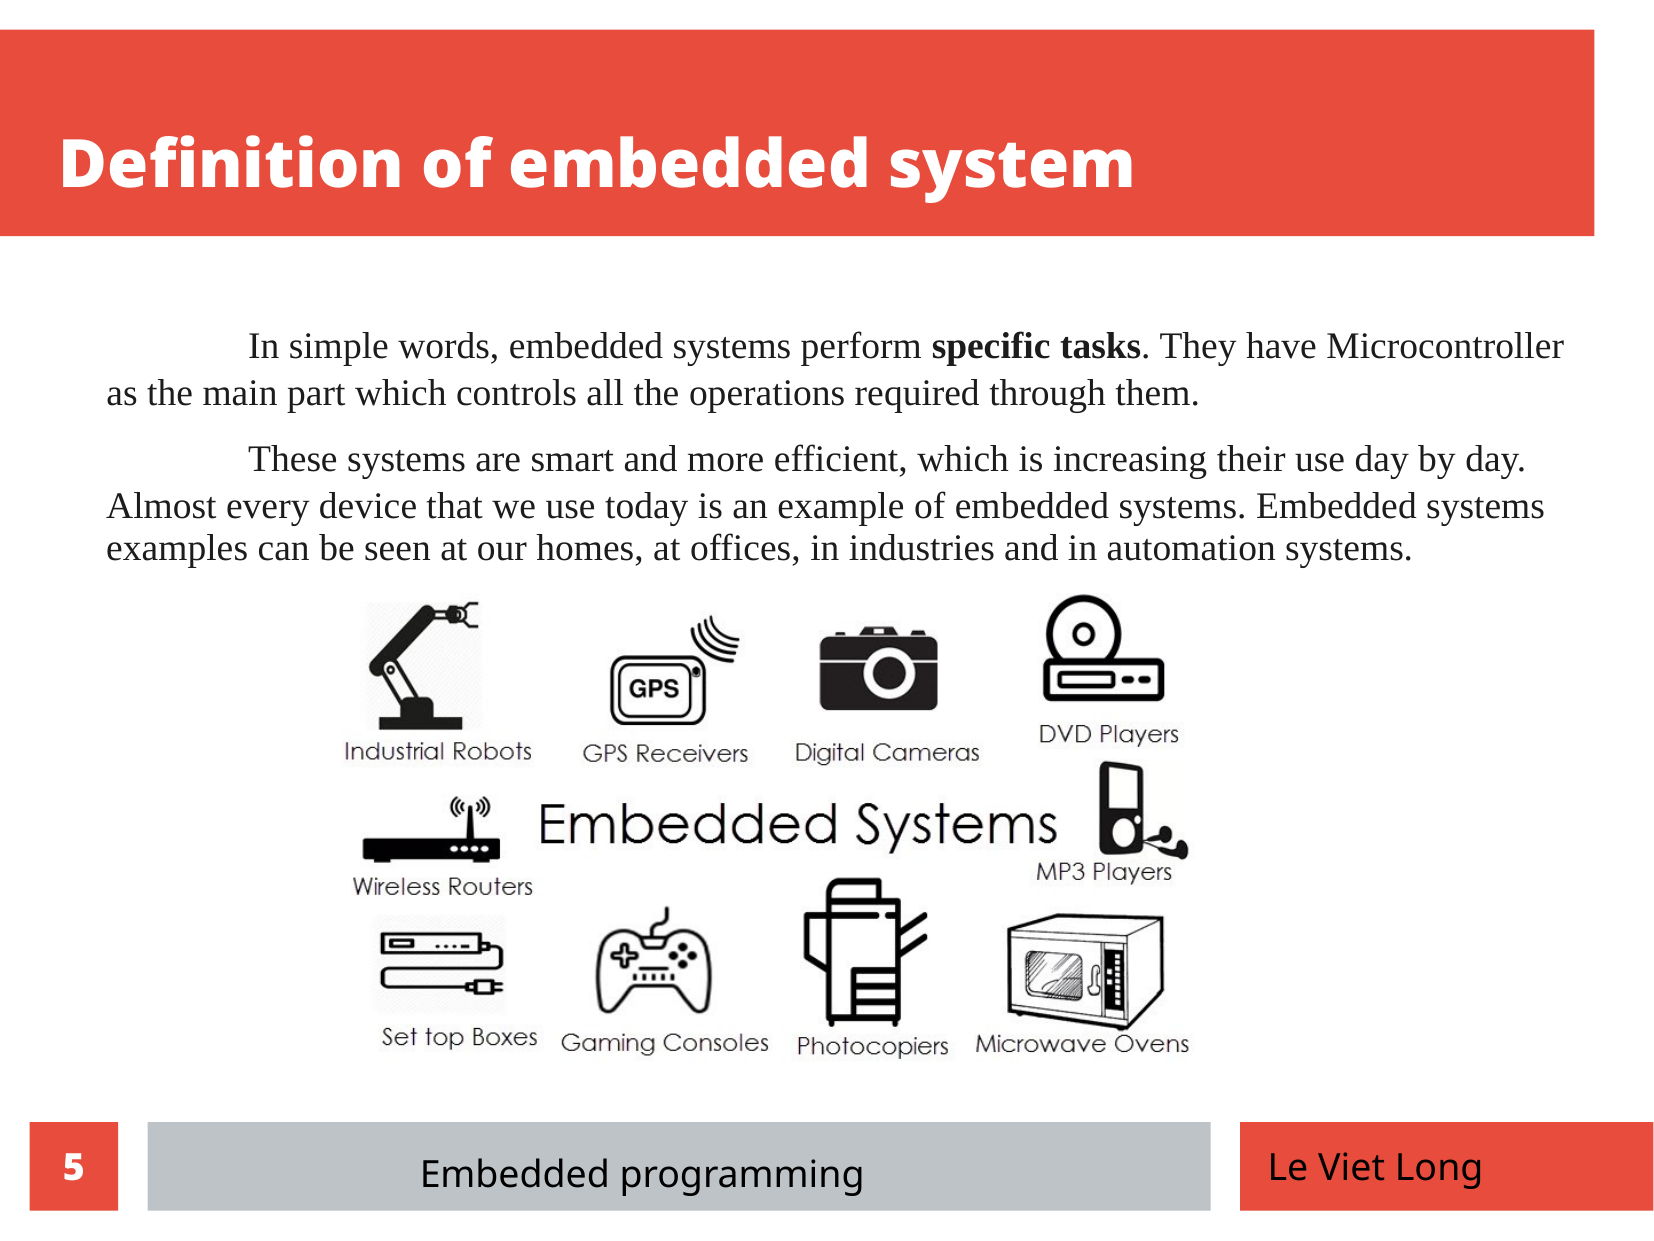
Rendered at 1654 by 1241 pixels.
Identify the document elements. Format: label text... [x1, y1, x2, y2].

list In simple words, embedded systems perform specific tasks. They have Microcontroller as the main part which controls all the operations required through them. These systems are smart and more efficient, which is increasing their use day by day. Almost every device that we use today is an example of embedded systems. Embedded systems examples can be seen at our homes, at offices, in industries and in automation systems. [59, 324, 1565, 1093]
text_box Embedded programming [405, 1140, 1021, 1199]
title Definition of embedded system [59, 59, 1595, 207]
text_box Le Viet Long [1252, 1132, 1538, 1192]
picture [342, 584, 1201, 1067]
